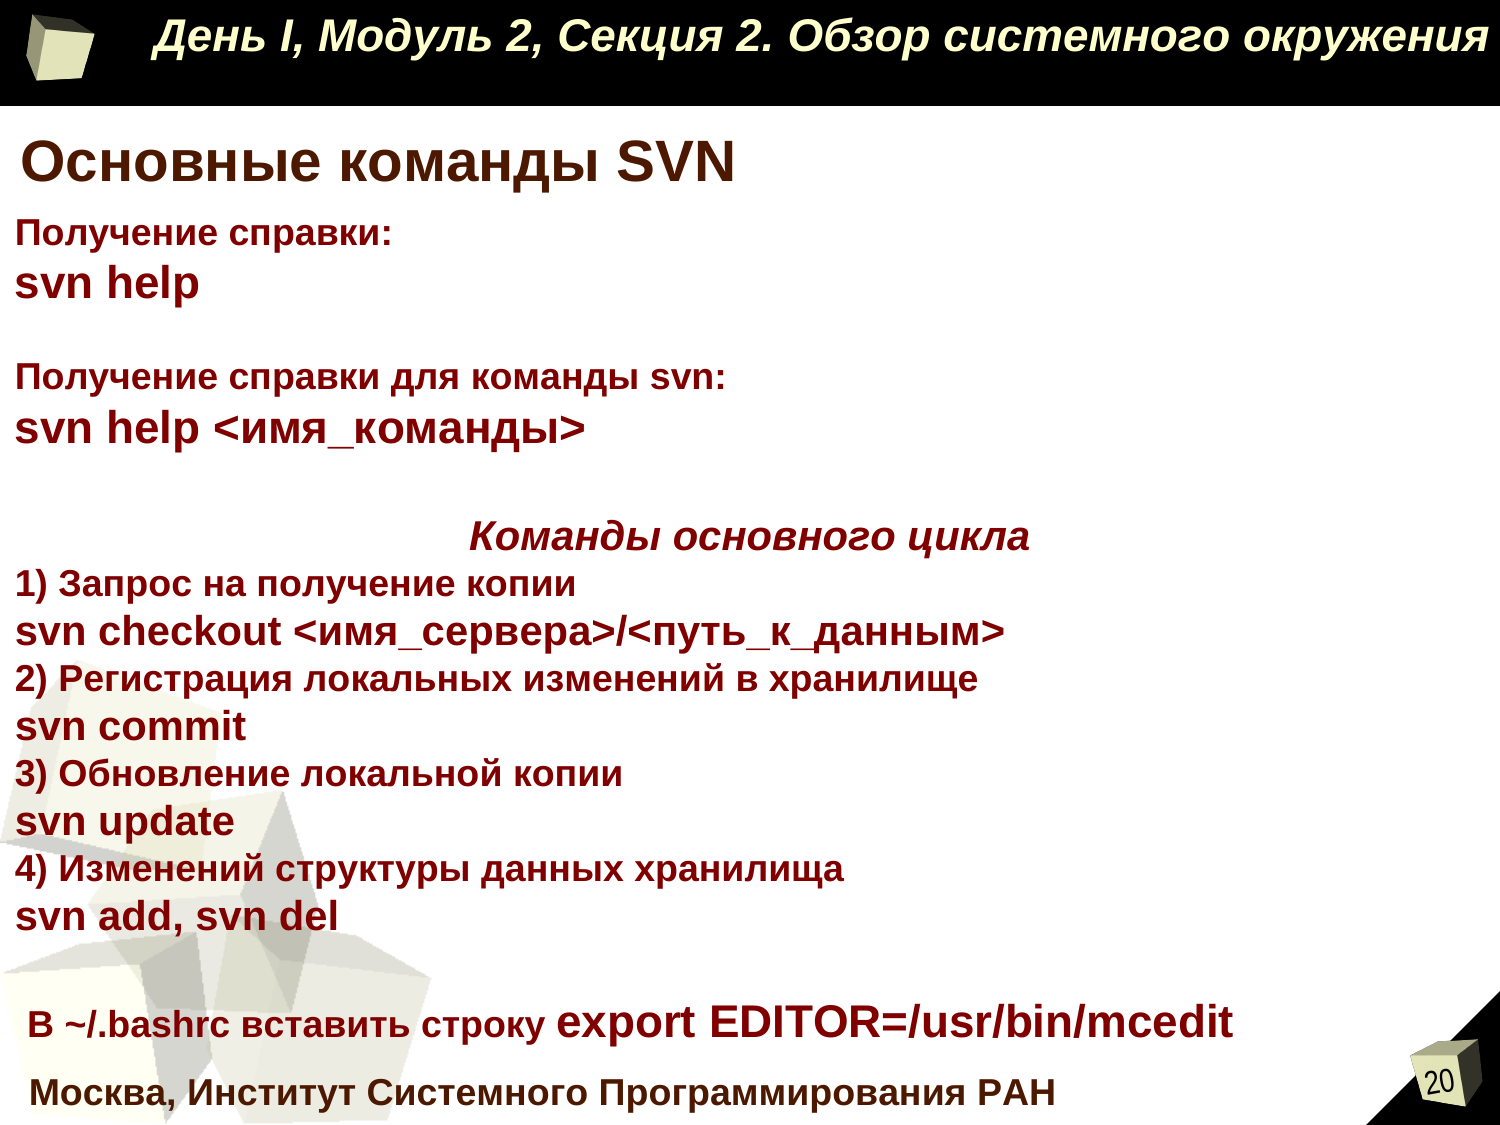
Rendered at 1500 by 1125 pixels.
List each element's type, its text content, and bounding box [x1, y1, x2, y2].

picture [423, 1088, 433, 1102]
text_box Команды основного цикла 1) Запрос на получение копии svn checkout <имя_сервера>/<путь_к_данным> 2) Регистрация локальных изменений в хранилище svn commit 3) Обновление локальной копии svn update 4) Изменений структуры данных хранилища svn add, svn del [0, 501, 1500, 947]
text_box Основные команды SVN [5, 115, 1500, 200]
text_box В ~/.bashrc вставить строку export EDITOR=/usr/bin/mcedit [12, 984, 1418, 1055]
text_box Получение справки: svn help Получение справки для команды svn: svn help <имя_команды> [0, 200, 1500, 460]
picture [0, 947, 433, 1125]
